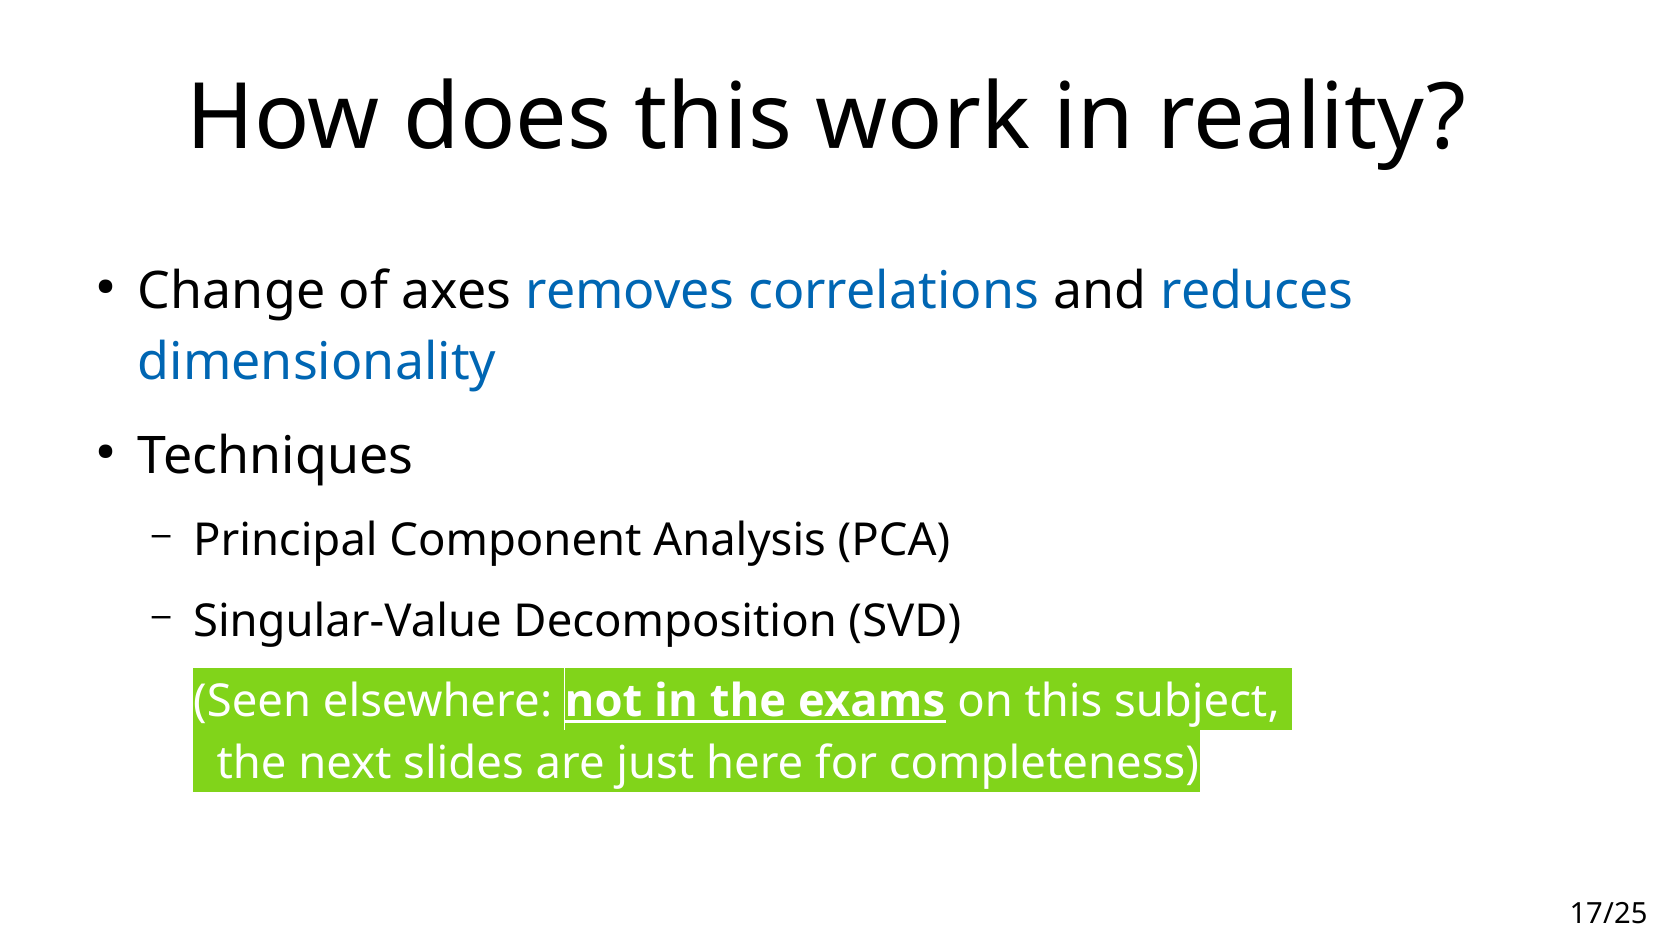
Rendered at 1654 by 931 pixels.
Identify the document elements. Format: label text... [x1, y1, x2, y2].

title How does this work in reality? [82, 1, 1571, 226]
list Change of axes removes correlations and reduces dimensionality Techniques Principal Component Analysis (PCA) Singular-Value Decomposition (SVD) (Seen elsewhere: not in the exams on this subject, the next slides are just here for completeness) [82, 253, 1571, 793]
